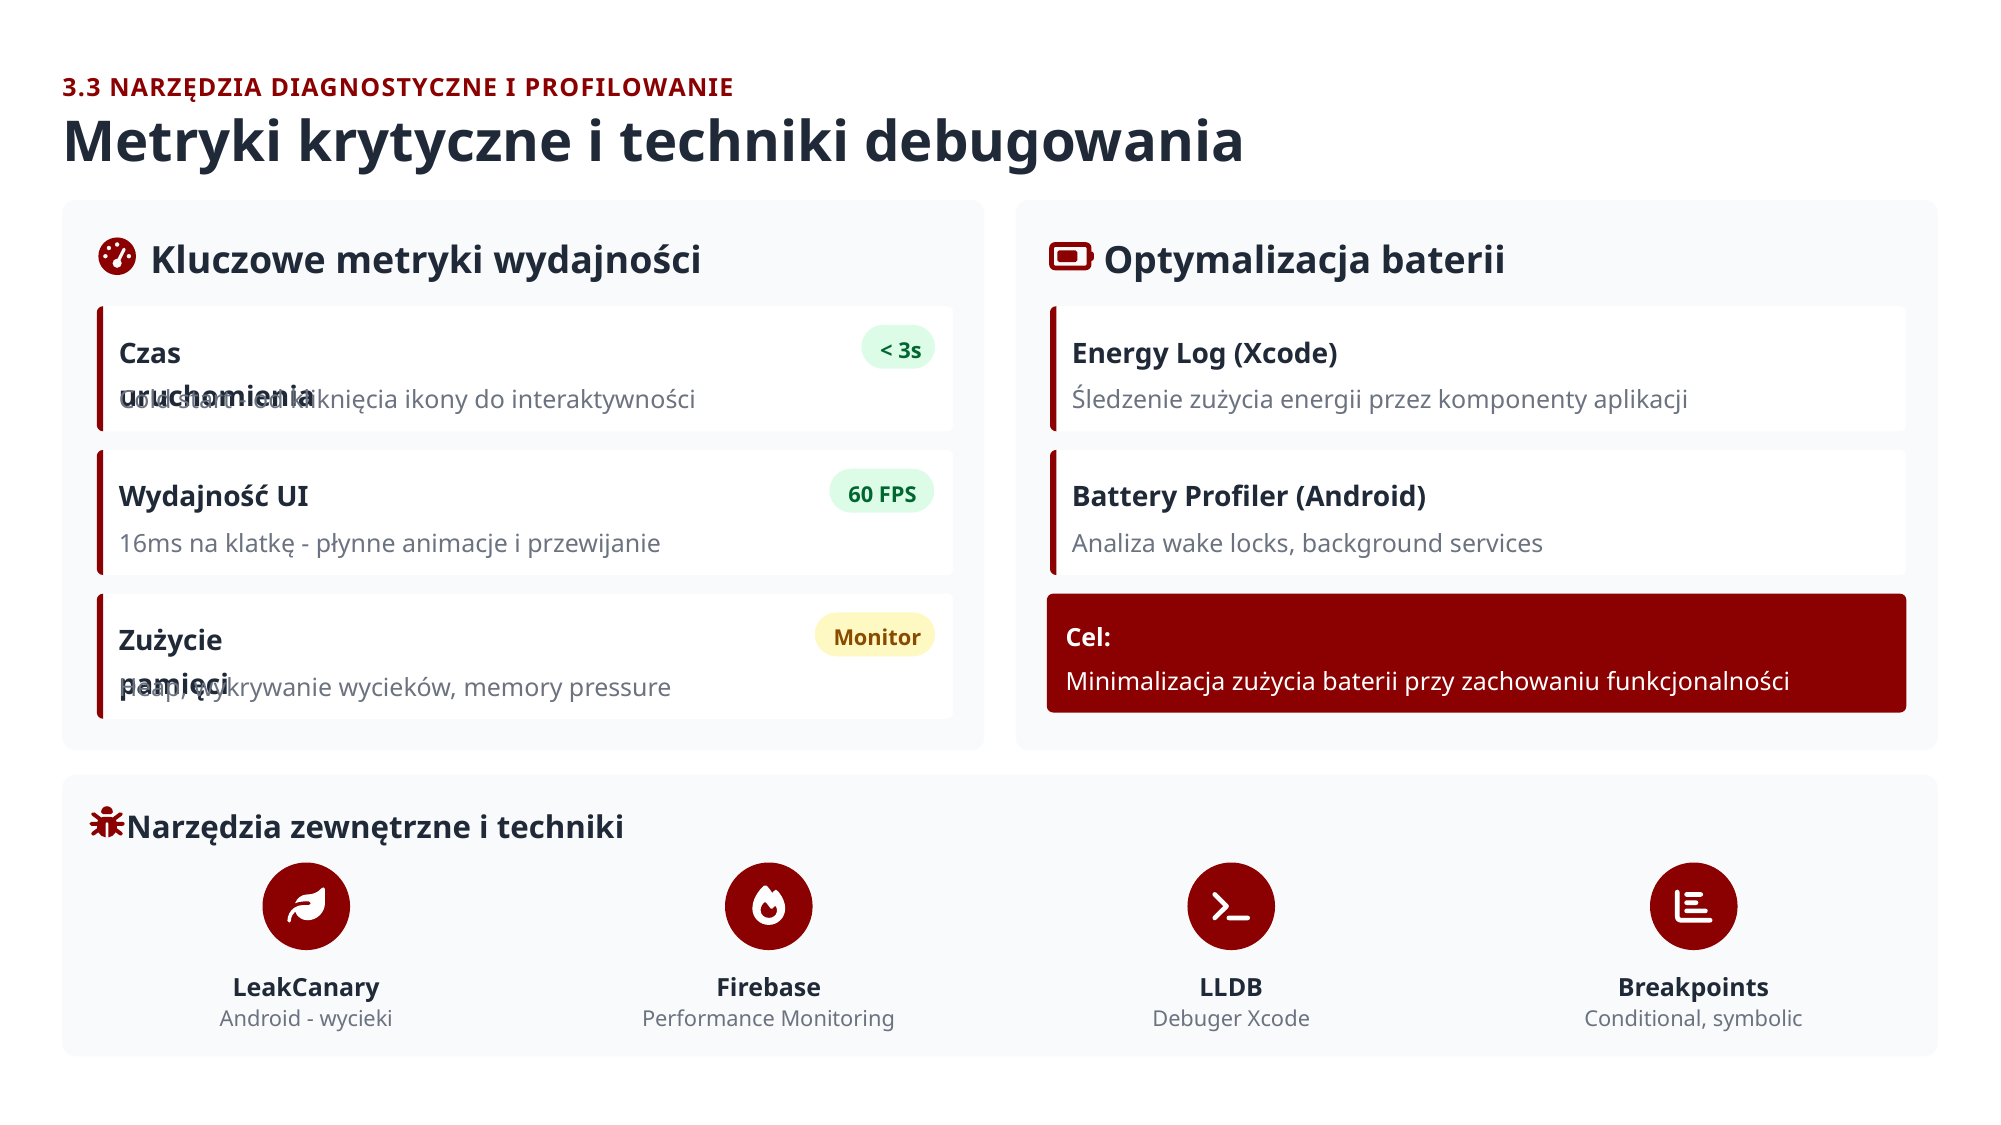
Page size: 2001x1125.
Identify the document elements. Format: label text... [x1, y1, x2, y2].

text_box Conditional, symbolic [1470, 1000, 1918, 1031]
text_box LeakCanary [81, 962, 531, 1000]
text_box Zużycie pamięci [119, 612, 331, 656]
text_box Wydajność UI [119, 469, 316, 512]
text_box 3.3 NARZĘDZIA DIAGNOSTYCZNE I PROFILOWANIE [62, 62, 1950, 100]
text_box Metryki krytyczne i techniki debugowania [62, 112, 1966, 175]
text_box Minimalizacja zużycia baterii przy zachowaniu funkcjonalności [1066, 656, 1900, 694]
text_box [1015, 199, 1938, 751]
text_box Heap, wykrywanie wycieków, memory pressure [119, 662, 947, 700]
text_box 60 FPS [830, 469, 945, 512]
text_box [62, 774, 1938, 1057]
text_box Debuger Xcode [1007, 1000, 1456, 1031]
text_box Breakpoints [1469, 962, 1919, 1000]
text_box Cold start - od kliknięcia ikony do interaktywności [119, 375, 947, 413]
text_box Czas uruchomienia [119, 325, 375, 369]
text_box [62, 199, 985, 751]
text_box LLDB [1006, 962, 1456, 1000]
text_box Android - wycieki [82, 1000, 531, 1031]
text_box Optymalizacja baterii [1094, 231, 1925, 281]
text_box < 3s [861, 325, 946, 369]
text_box Cel: [1066, 612, 1900, 650]
text_box Kluczowe metryki wydajności [141, 231, 972, 281]
text_box 16ms na klatkę - płynne animacje i przewijanie [119, 519, 947, 556]
text_box Analiza wake locks, background services [1072, 519, 1900, 556]
text_box Energy Log (Xcode) [1072, 325, 1901, 369]
text_box Śledzenie zużycia energii przez komponenty aplikacji [1072, 375, 1900, 413]
text_box Monitor [815, 612, 946, 656]
text_box Battery Profiler (Android) [1072, 469, 1901, 512]
text_box Narzędzia zewnętrzne i techniki [127, 800, 1928, 844]
text_box Firebase [544, 962, 994, 1000]
text_box Performance Monitoring [545, 1000, 993, 1031]
